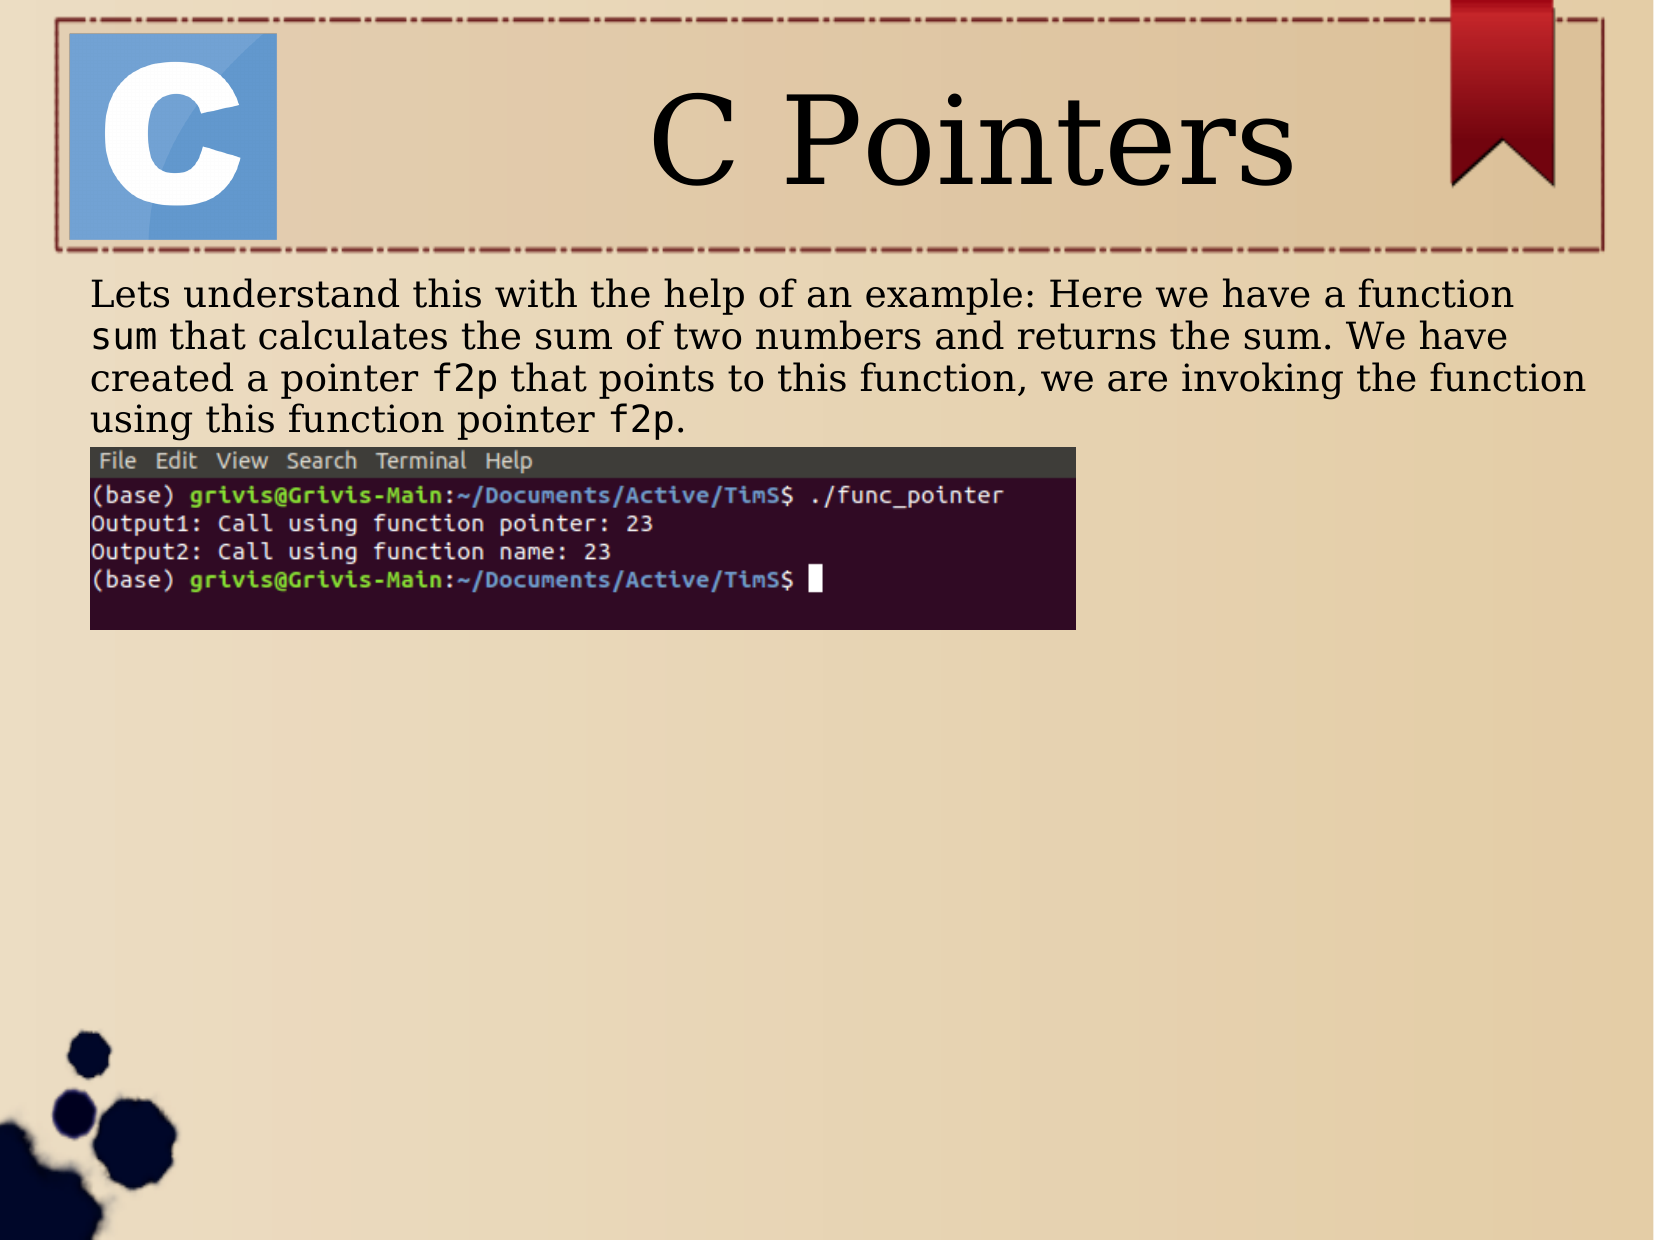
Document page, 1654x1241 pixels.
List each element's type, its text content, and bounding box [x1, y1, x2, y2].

text_box Lets understand this with the help of an example: Here we have a function sum that calculates the sum of two numbers and returns the sum. We have created a pointer f2p that points to this function, we are invoking the function using this function pointer f2p. [75, 266, 1606, 478]
picture [0, 0, 1654, 1240]
title C Pointers [495, 47, 1413, 229]
